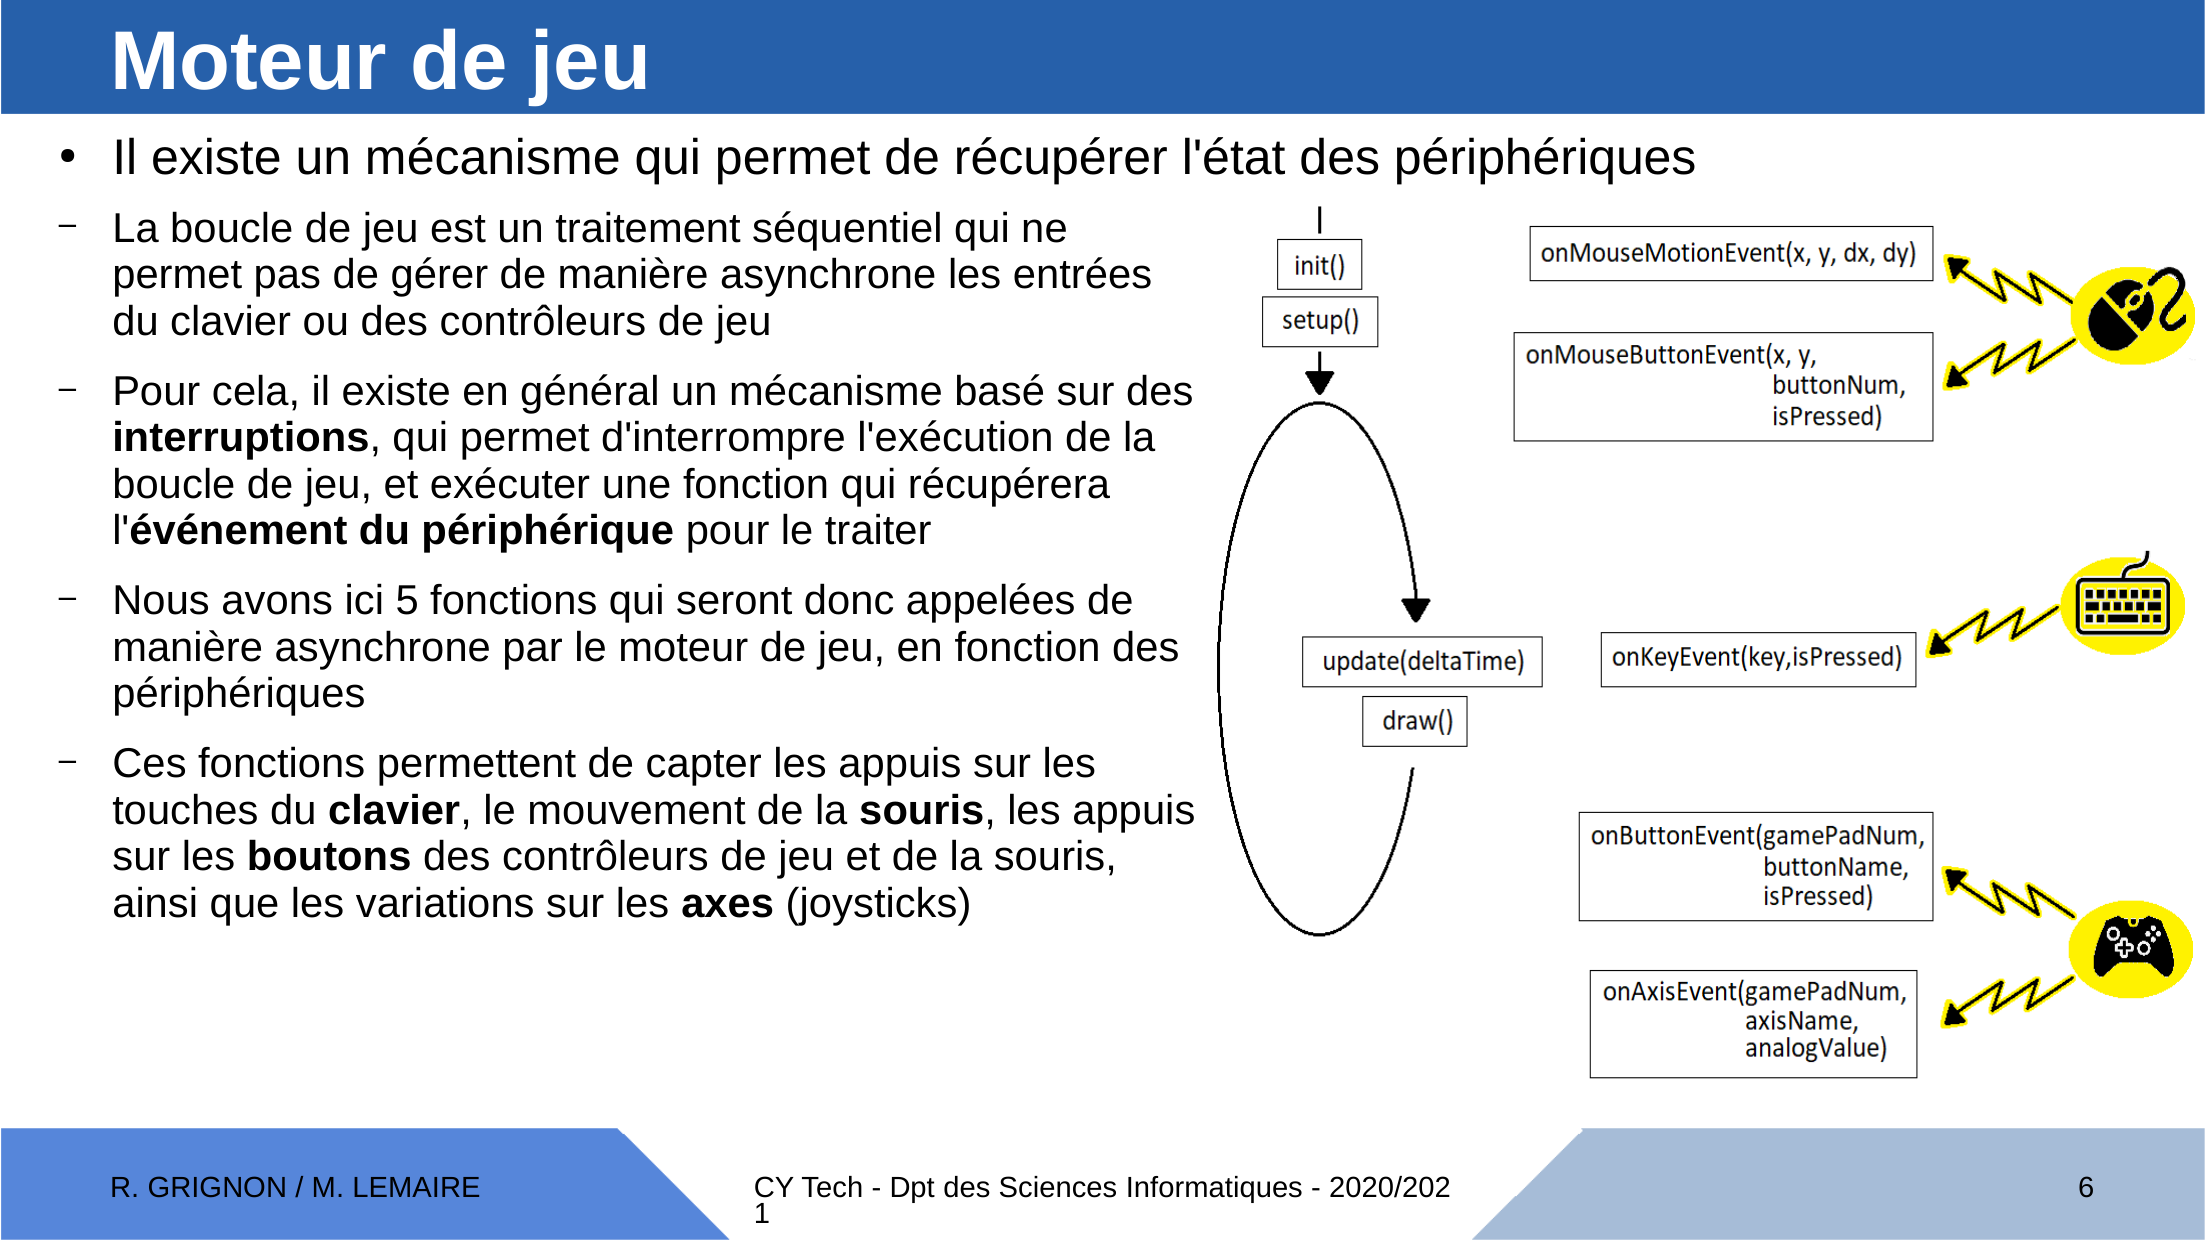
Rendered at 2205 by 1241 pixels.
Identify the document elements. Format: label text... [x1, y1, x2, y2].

title Moteur de jeu [110, 49, 2095, 199]
list Il existe un mécanisme qui permet de récupérer l'état des périphériques [41, 199, 2191, 303]
list La boucle de jeu est un traitement séquentiel qui ne permet pas de gérer de manière asynchrone les entrées du clavier ou des contrôleurs de jeu Pour cela, il existe en général un mécanisme basé sur des interruptions, qui permet d'interrompre l'exécution de la boucle de jeu, et exécuter une fonction qui récupérera l'événement du périphérique pour le traiter Nous avons ici 5 fonctions qui seront donc appelées de manière asynchrone par le moteur de jeu, en fonction des périphériques Ces fonctions permettent de capter les appuis sur les touches du clavier, le mouvement de la souris, les appuis sur les boutons des contrôleurs de jeu et de la souris, ainsi que les variations sur les axes (joysticks) [0, 275, 1207, 1099]
picture [0, 0, 2205, 1241]
